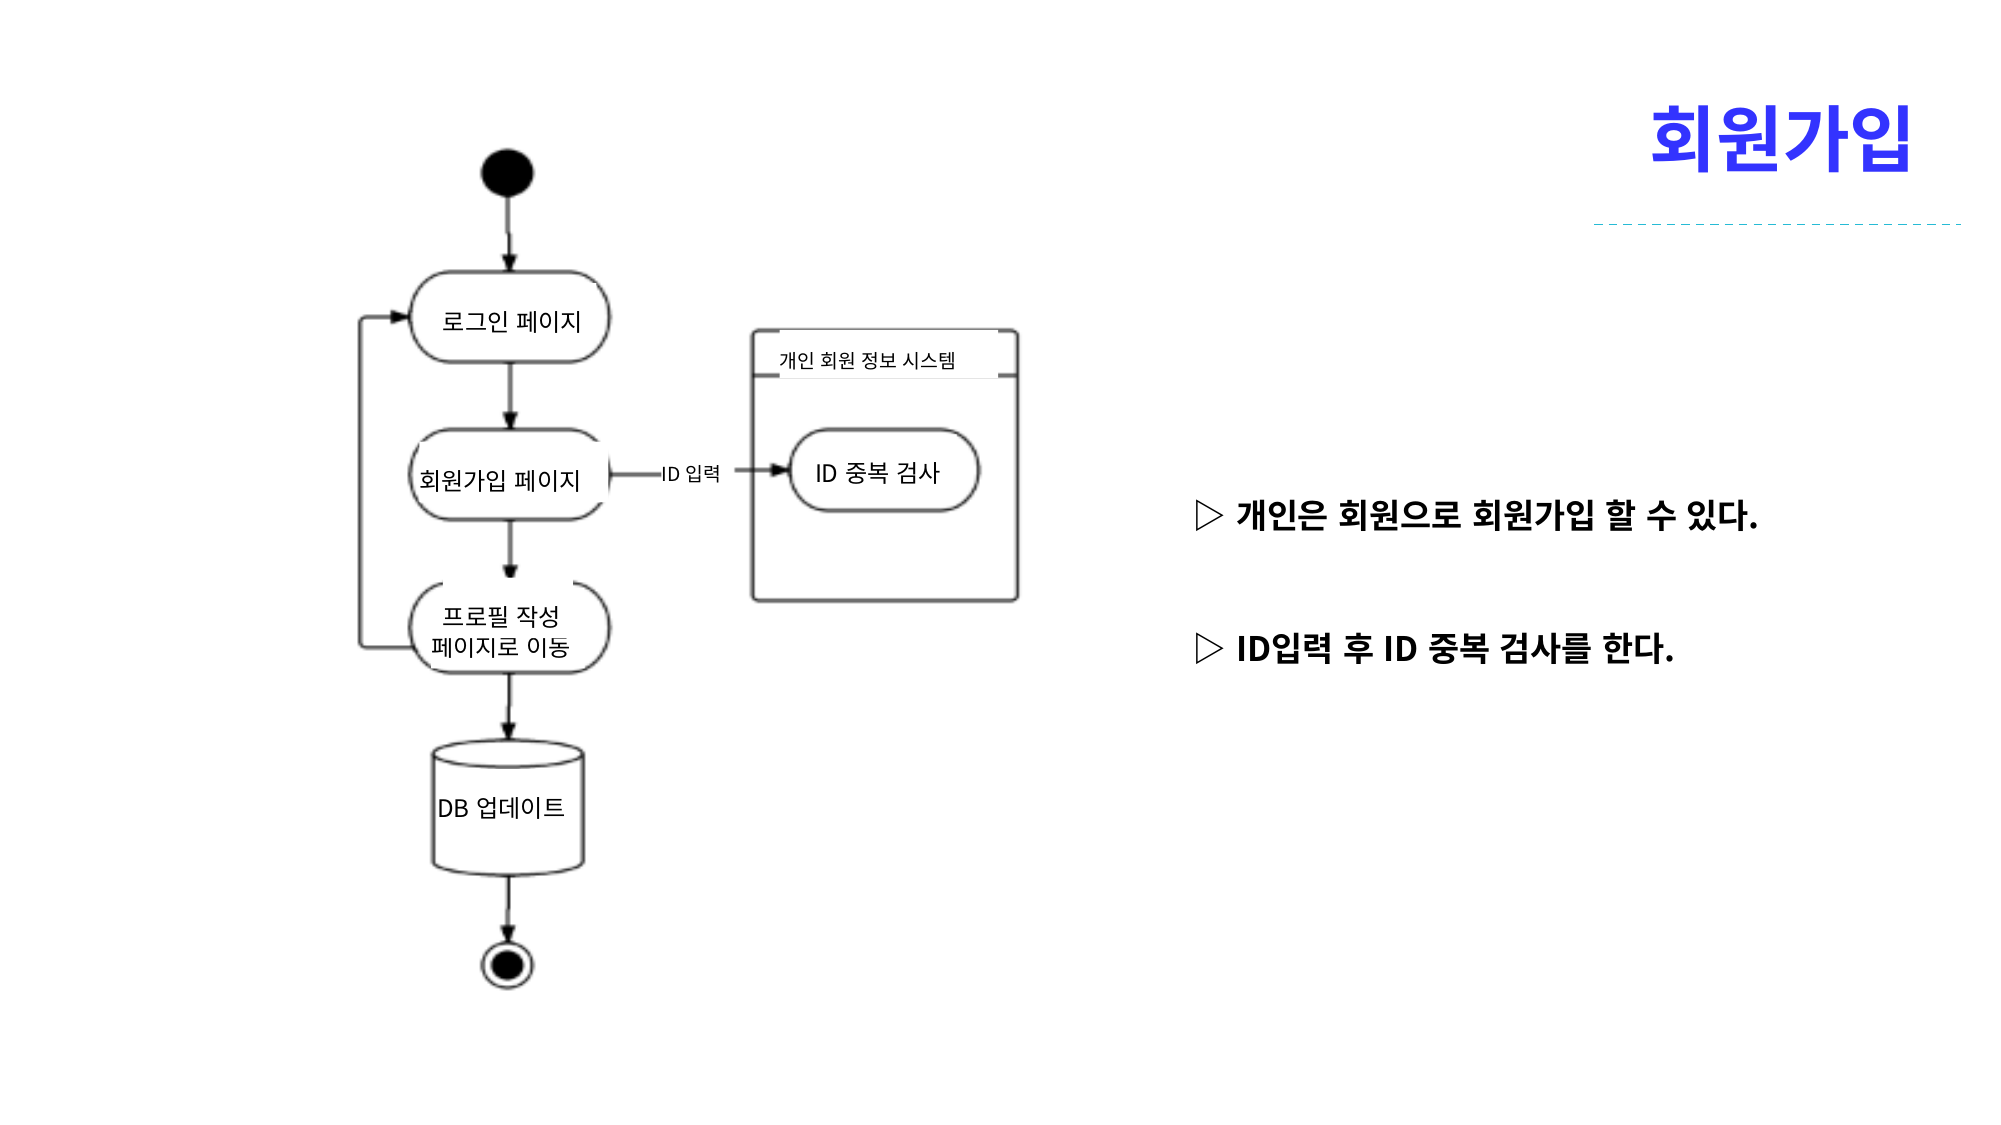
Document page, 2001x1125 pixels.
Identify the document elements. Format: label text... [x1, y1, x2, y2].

title ID 입력 [661, 442, 733, 491]
text_box 회원가입 [1635, 33, 1932, 199]
title DB 업데이트 [437, 771, 579, 827]
title 프로필 작성 [442, 583, 573, 632]
title 개인 회원 정보 시스템 [779, 334, 999, 374]
title 로그인 페이지 [442, 289, 597, 338]
title ▷ 개인은 회원으로 회원가입 할 수 있다. ▷ ID입력 후 ID 중복 검사를 한다. [1192, 413, 1961, 727]
title ID 중복 검사 [814, 437, 957, 493]
title 페이지로 이동 [431, 614, 585, 663]
title 회원가입 페이지 [419, 447, 609, 497]
picture [259, 106, 1117, 1038]
